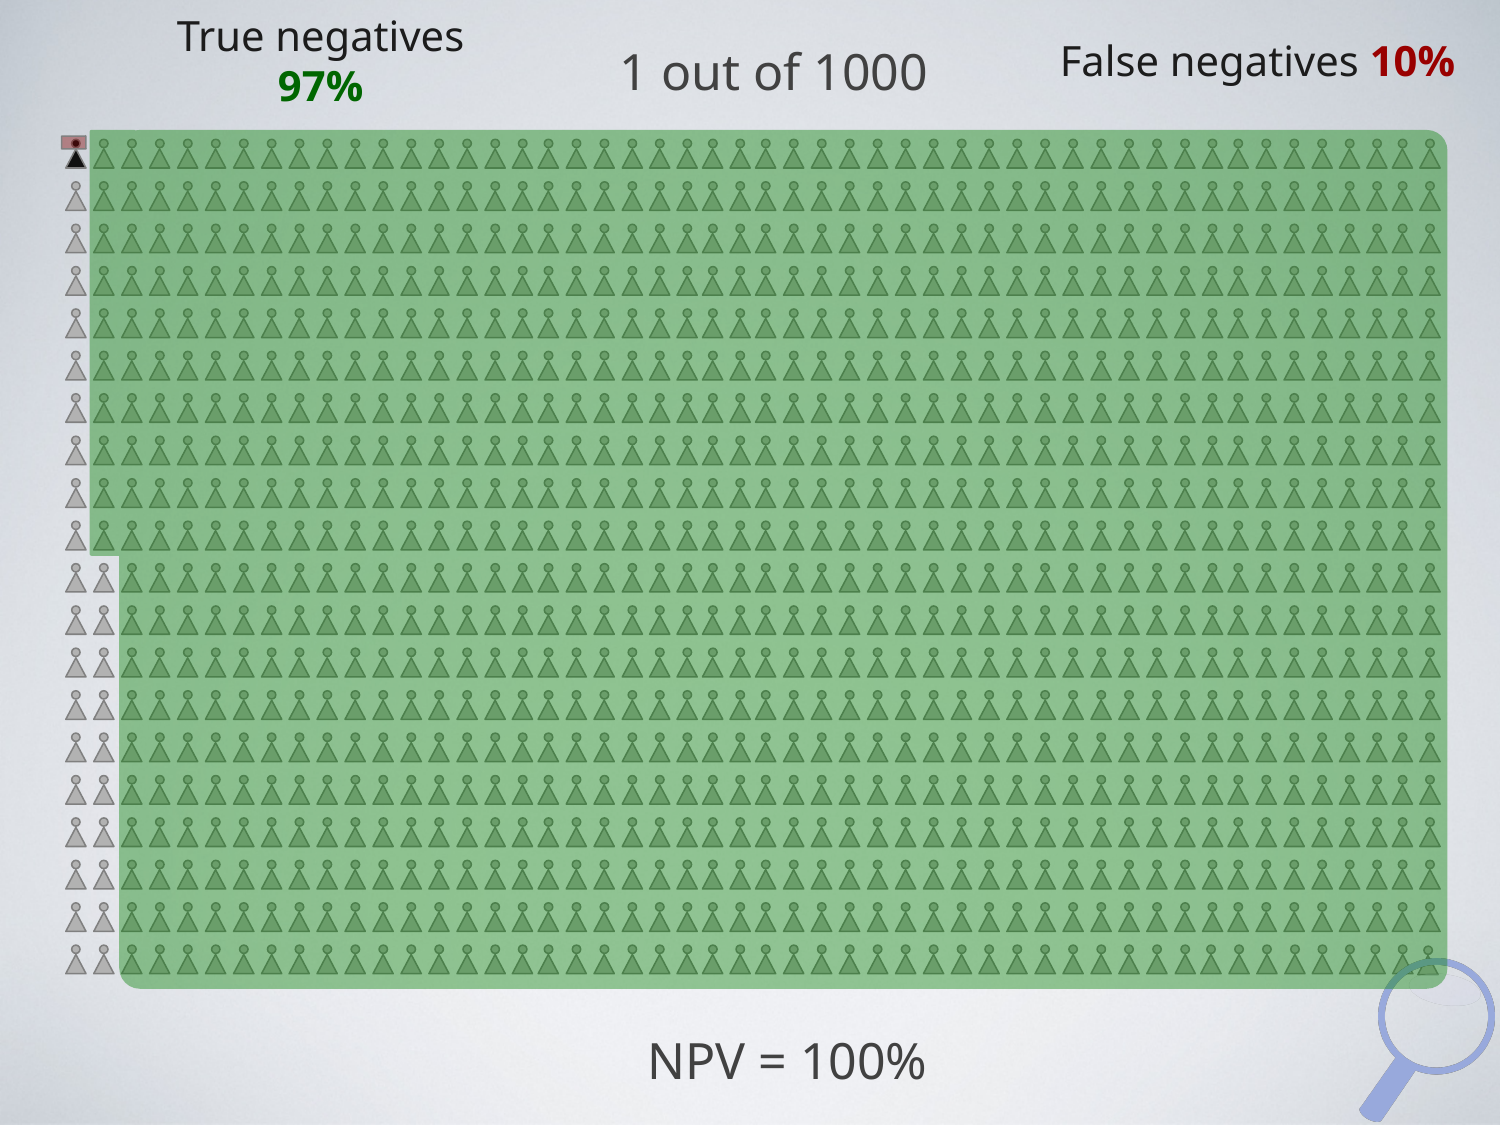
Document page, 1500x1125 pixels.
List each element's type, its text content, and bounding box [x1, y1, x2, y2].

text_box [65, 276, 87, 296]
text_box [65, 817, 87, 847]
text_box [93, 902, 114, 932]
text_box [65, 308, 87, 338]
text_box [65, 648, 87, 677]
text_box [65, 945, 87, 974]
text_box [65, 488, 87, 508]
text_box 1 out of 1000 [434, 19, 1058, 122]
text_box NPV = 100% [585, 999, 934, 1120]
text_box [65, 224, 87, 253]
text_box [65, 521, 87, 550]
text_box [93, 860, 114, 889]
text_box [93, 945, 114, 974]
text_box [93, 700, 114, 720]
text_box False negatives 10% [973, 23, 1486, 96]
text_box [93, 605, 114, 635]
text_box [99, 690, 109, 699]
text_box [71, 266, 81, 275]
text_box [65, 700, 87, 720]
text_box [65, 436, 87, 465]
text_box [93, 775, 114, 805]
text_box [61, 136, 87, 169]
text_box [93, 648, 114, 677]
text_box [65, 902, 87, 932]
text_box [65, 563, 87, 592]
picture [0, 0, 1500, 1125]
text_box [65, 775, 87, 805]
text_box [65, 860, 87, 889]
text_box [65, 181, 87, 211]
text_box [65, 605, 87, 635]
text_box [93, 563, 114, 592]
text_box [89, 129, 1448, 989]
text_box [71, 478, 81, 487]
text_box [93, 733, 114, 762]
text_box [93, 817, 114, 847]
text_box [71, 690, 81, 699]
text_box [65, 733, 87, 762]
text_box [65, 351, 87, 380]
text_box [65, 393, 87, 423]
text_box True negatives 97% [75, 20, 511, 100]
